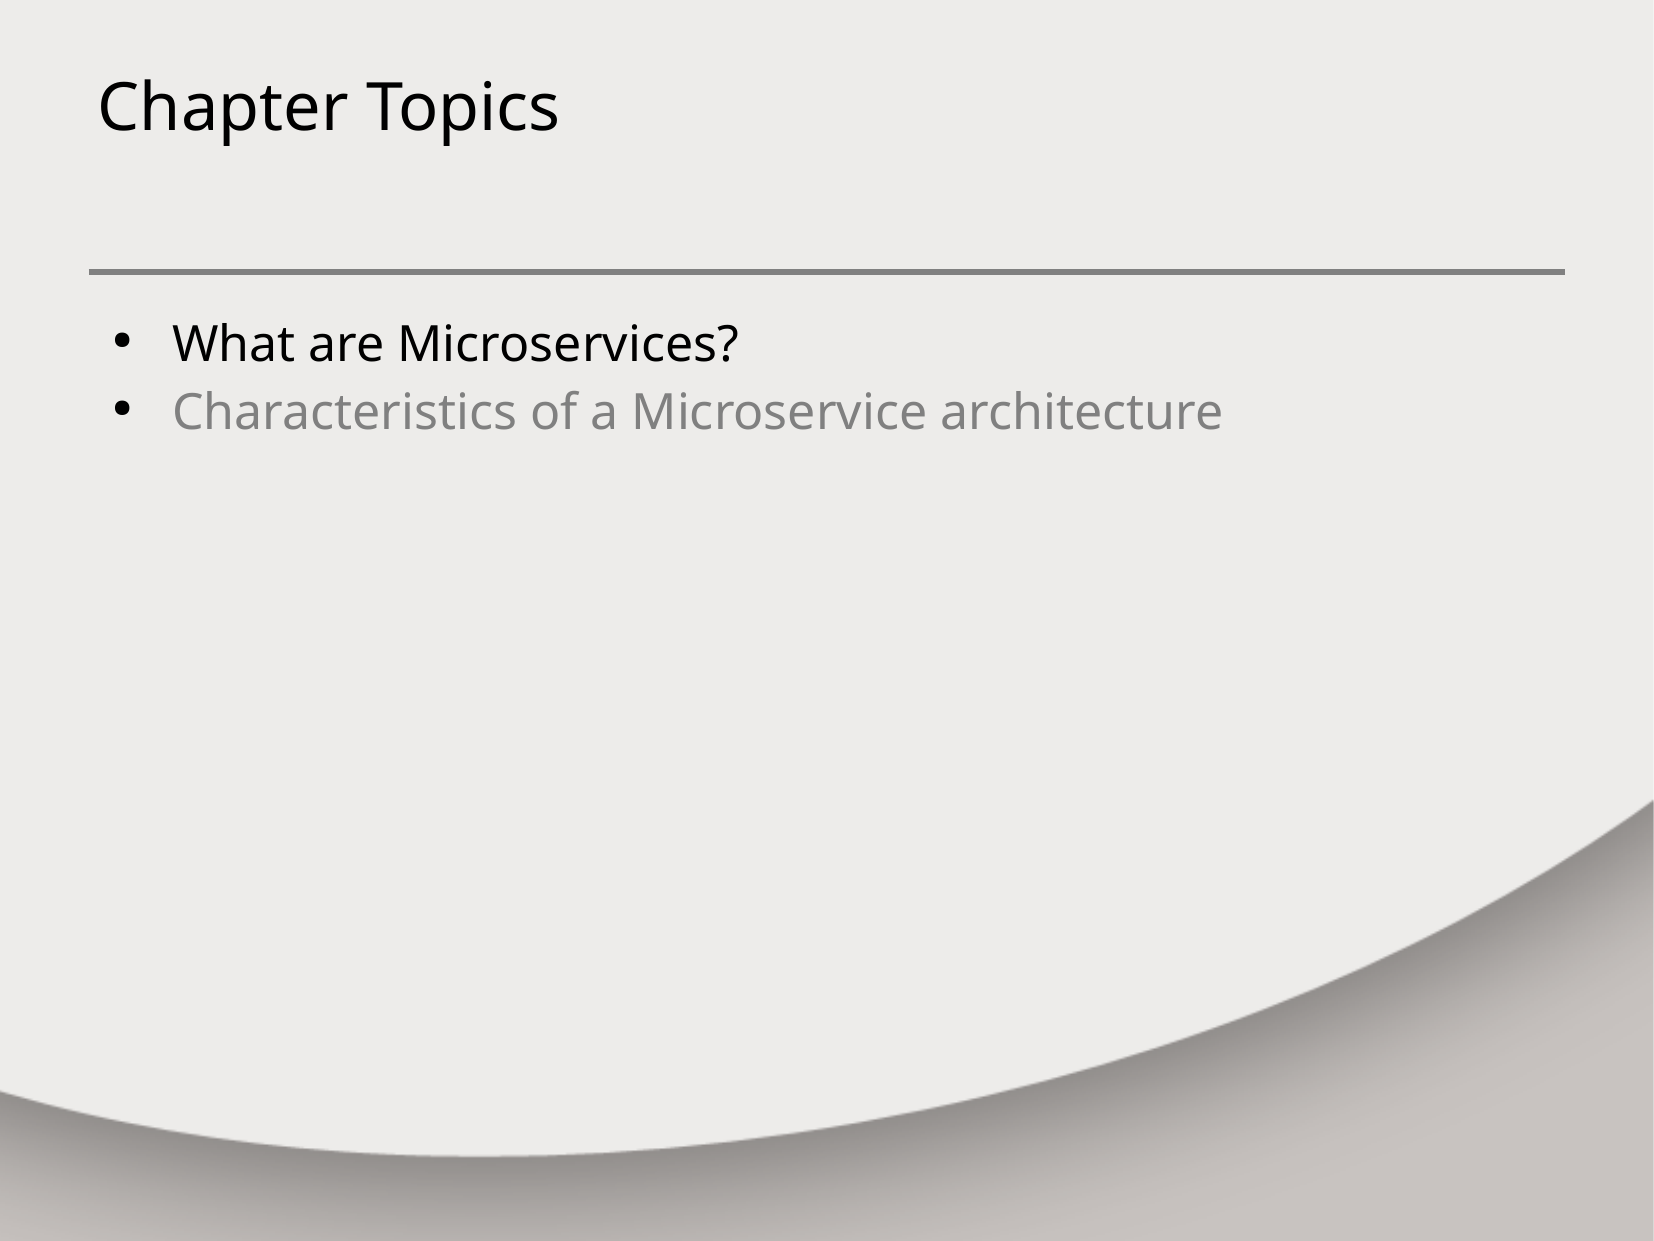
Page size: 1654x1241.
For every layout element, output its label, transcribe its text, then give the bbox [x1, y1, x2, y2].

title Chapter Topics [97, 75, 1561, 226]
picture [0, 0, 1654, 1241]
text_box What are Microservices? Characteristics of a Microservice architecture [97, 300, 1561, 1163]
